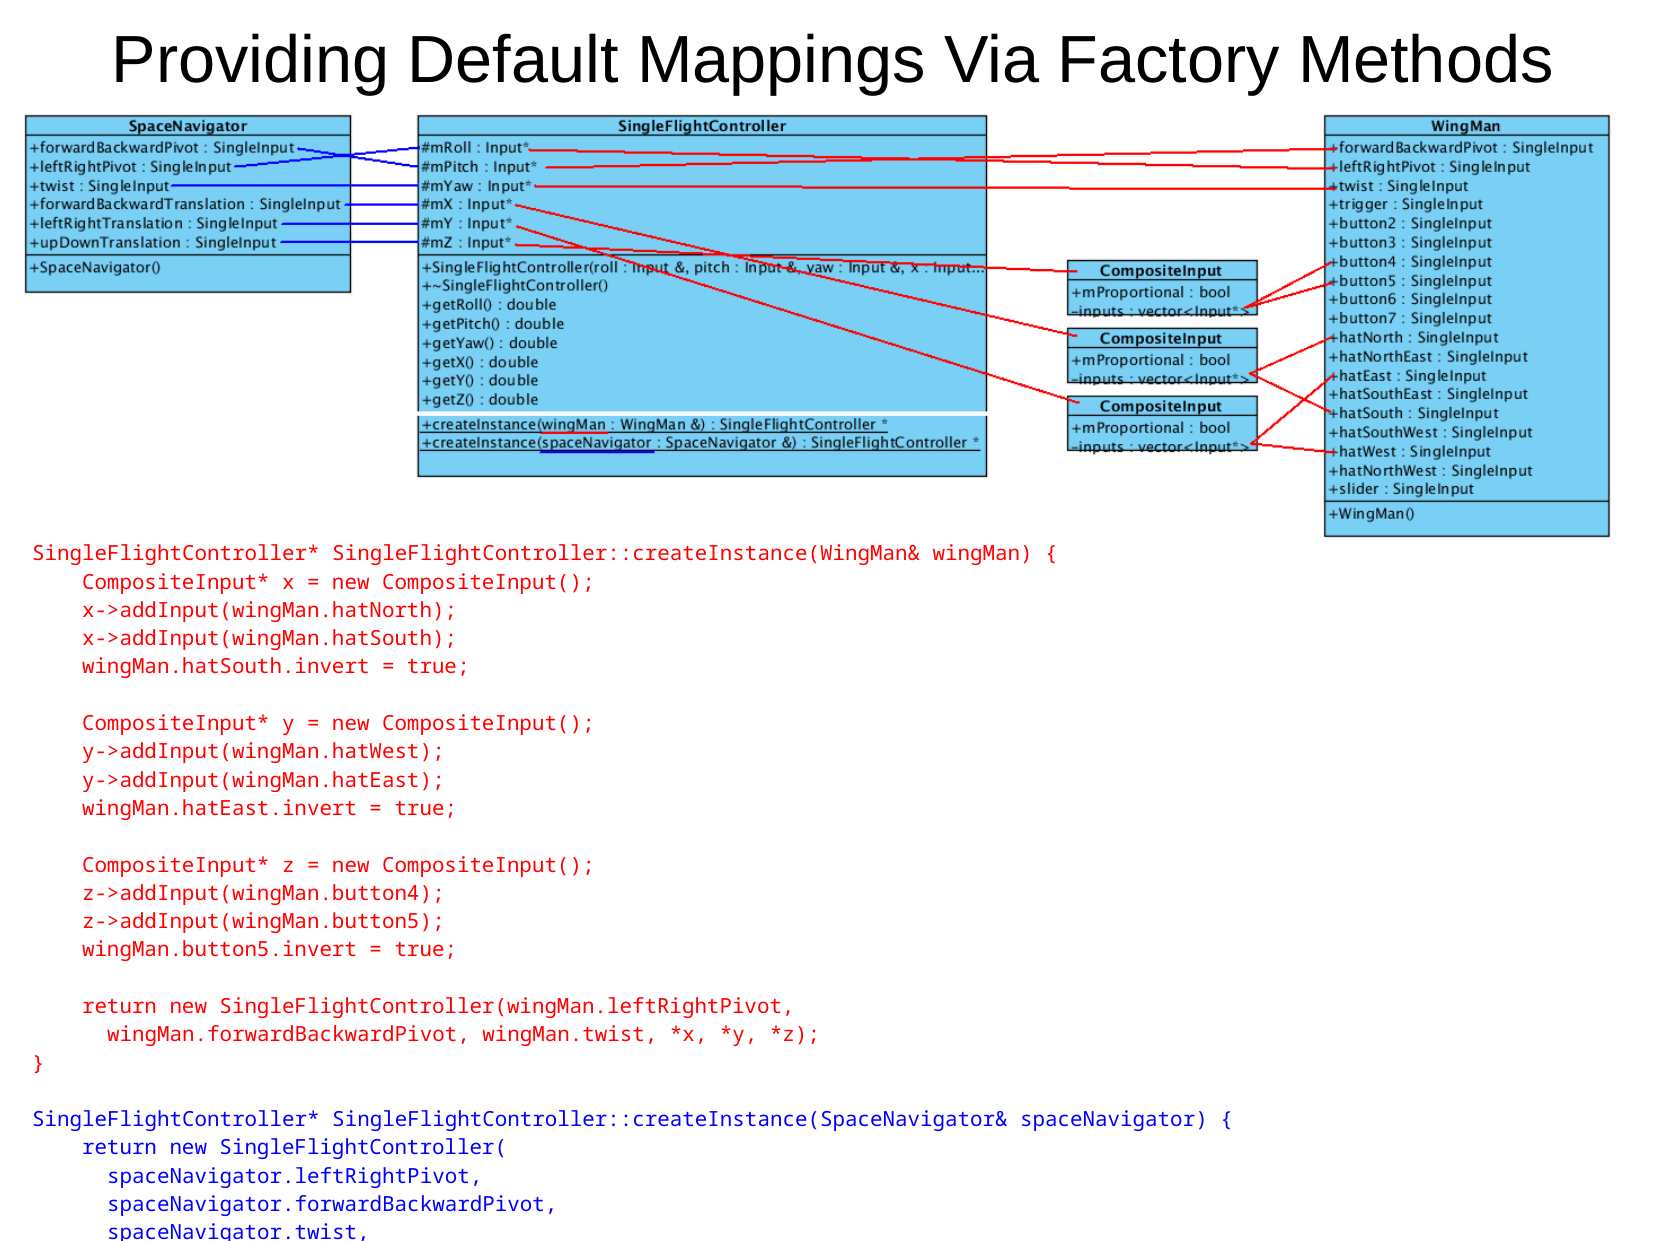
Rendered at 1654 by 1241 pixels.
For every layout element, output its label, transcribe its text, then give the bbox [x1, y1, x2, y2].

title Providing Default Mappings Via Factory Methods [89, 6, 1578, 112]
list SingleFlightController* SingleFlightController::createInstance(WingMan& wingMan) { CompositeInput* x = new CompositeInput(); x->addInput(wingMan.hatNorth); x->addInput(wingMan.hatSouth); wingMan.hatSouth.invert = true; CompositeInput* y = new CompositeInput(); y->addInput(wingMan.hatWest); y->addInput(wingMan.hatEast); wingMan.hatEast.invert = true; CompositeInput* z = new CompositeInput(); z->addInput(wingMan.button4); z->addInput(wingMan.button5); wingMan.button5.invert = true; return new SingleFlightController(wingMan.leftRightPivot, wingMan.forwardBackwardPivot, wingMan.twist, *x, *y, *z); } SingleFlightController* SingleFlightController::createInstance(SpaceNavigator& spaceNavigator) { return new SingleFlightController( spaceNavigator.leftRightPivot, spaceNavigator.forwardBackwardPivot, spaceNavigator.twist, spaceNavigator.forwardBackwardTranslation, spaceNavigator.leftRightTranslation, spaceNavigator.upDownTranslation); } [32, 538, 1608, 1241]
picture [23, 112, 1613, 538]
